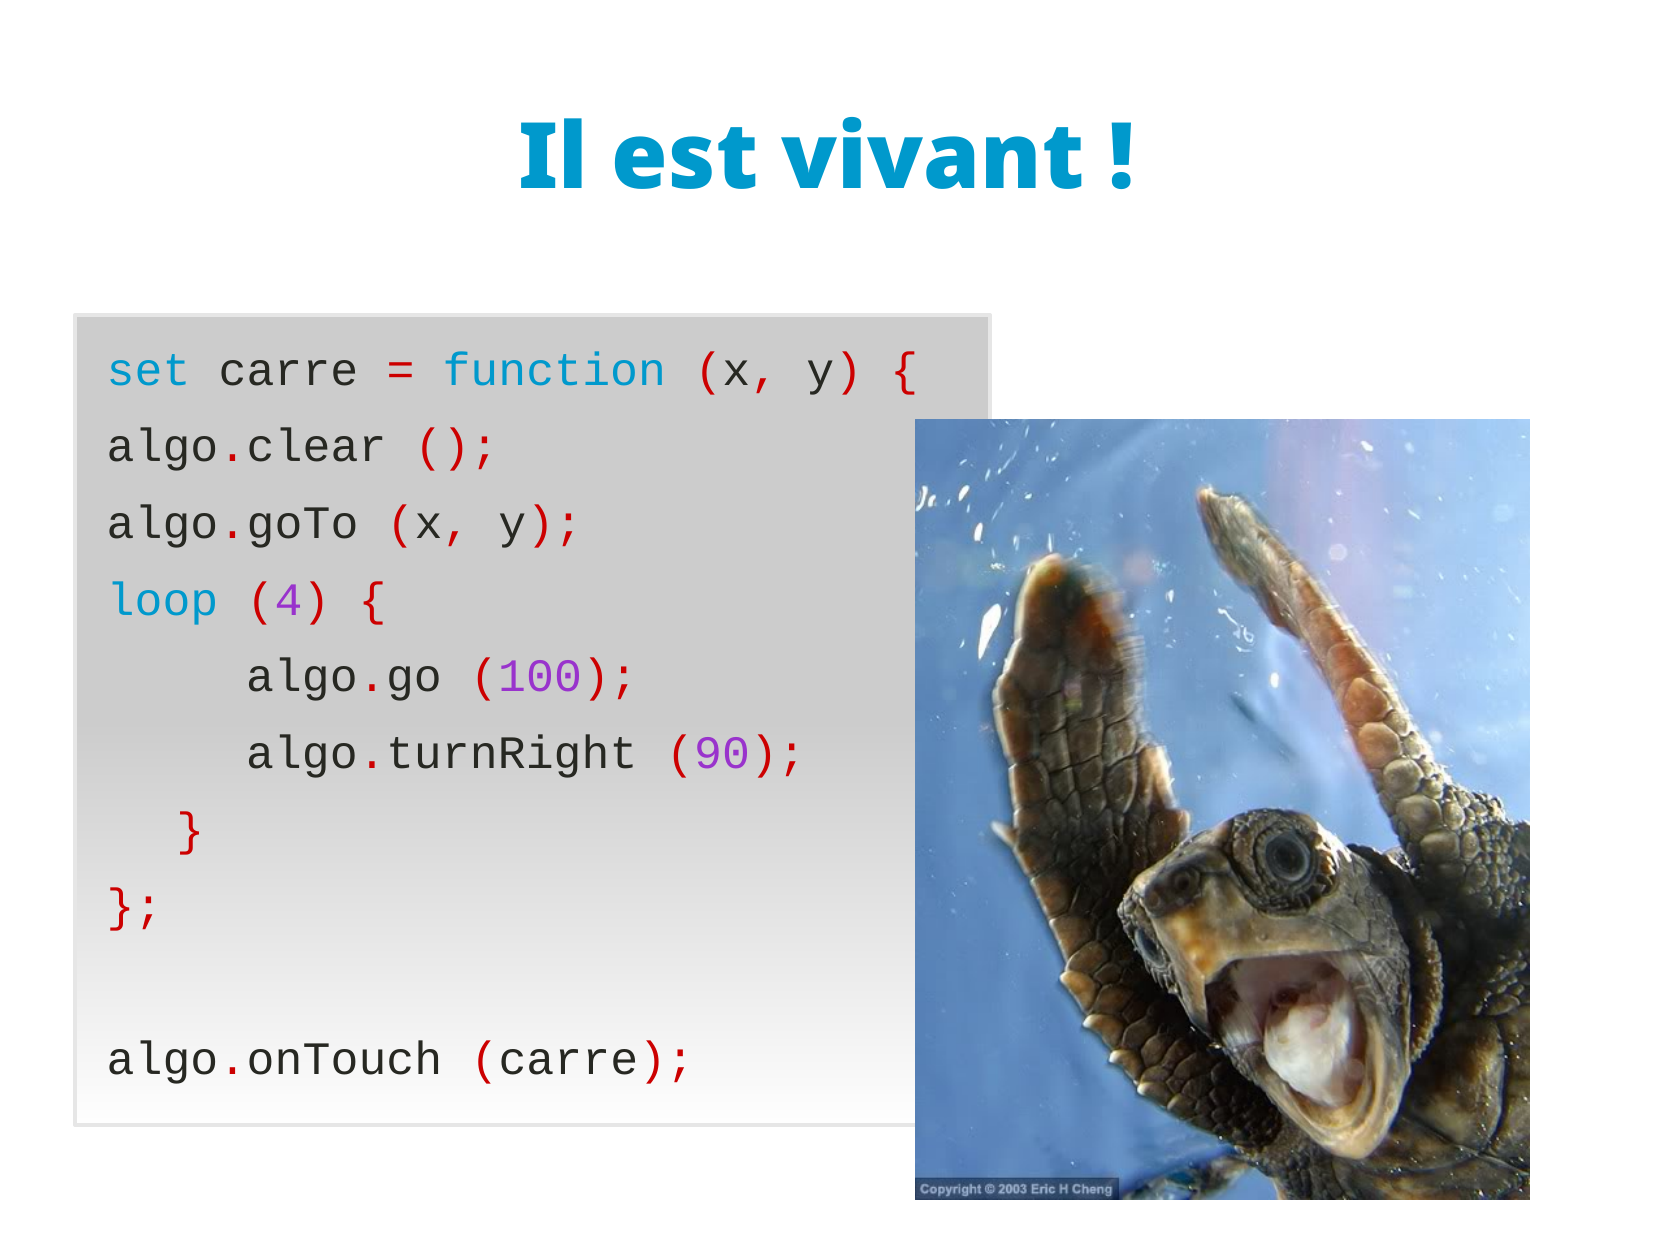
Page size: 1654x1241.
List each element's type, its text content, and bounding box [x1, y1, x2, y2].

list set carre = function (x, y) { algo.clear (); algo.goTo (x, y); loop (4) { algo.go (100); algo.turnRight (90); } }; algo.onTouch (carre); [75, 315, 991, 1126]
picture [915, 419, 1530, 1201]
title Il est vivant ! [82, 49, 1571, 257]
